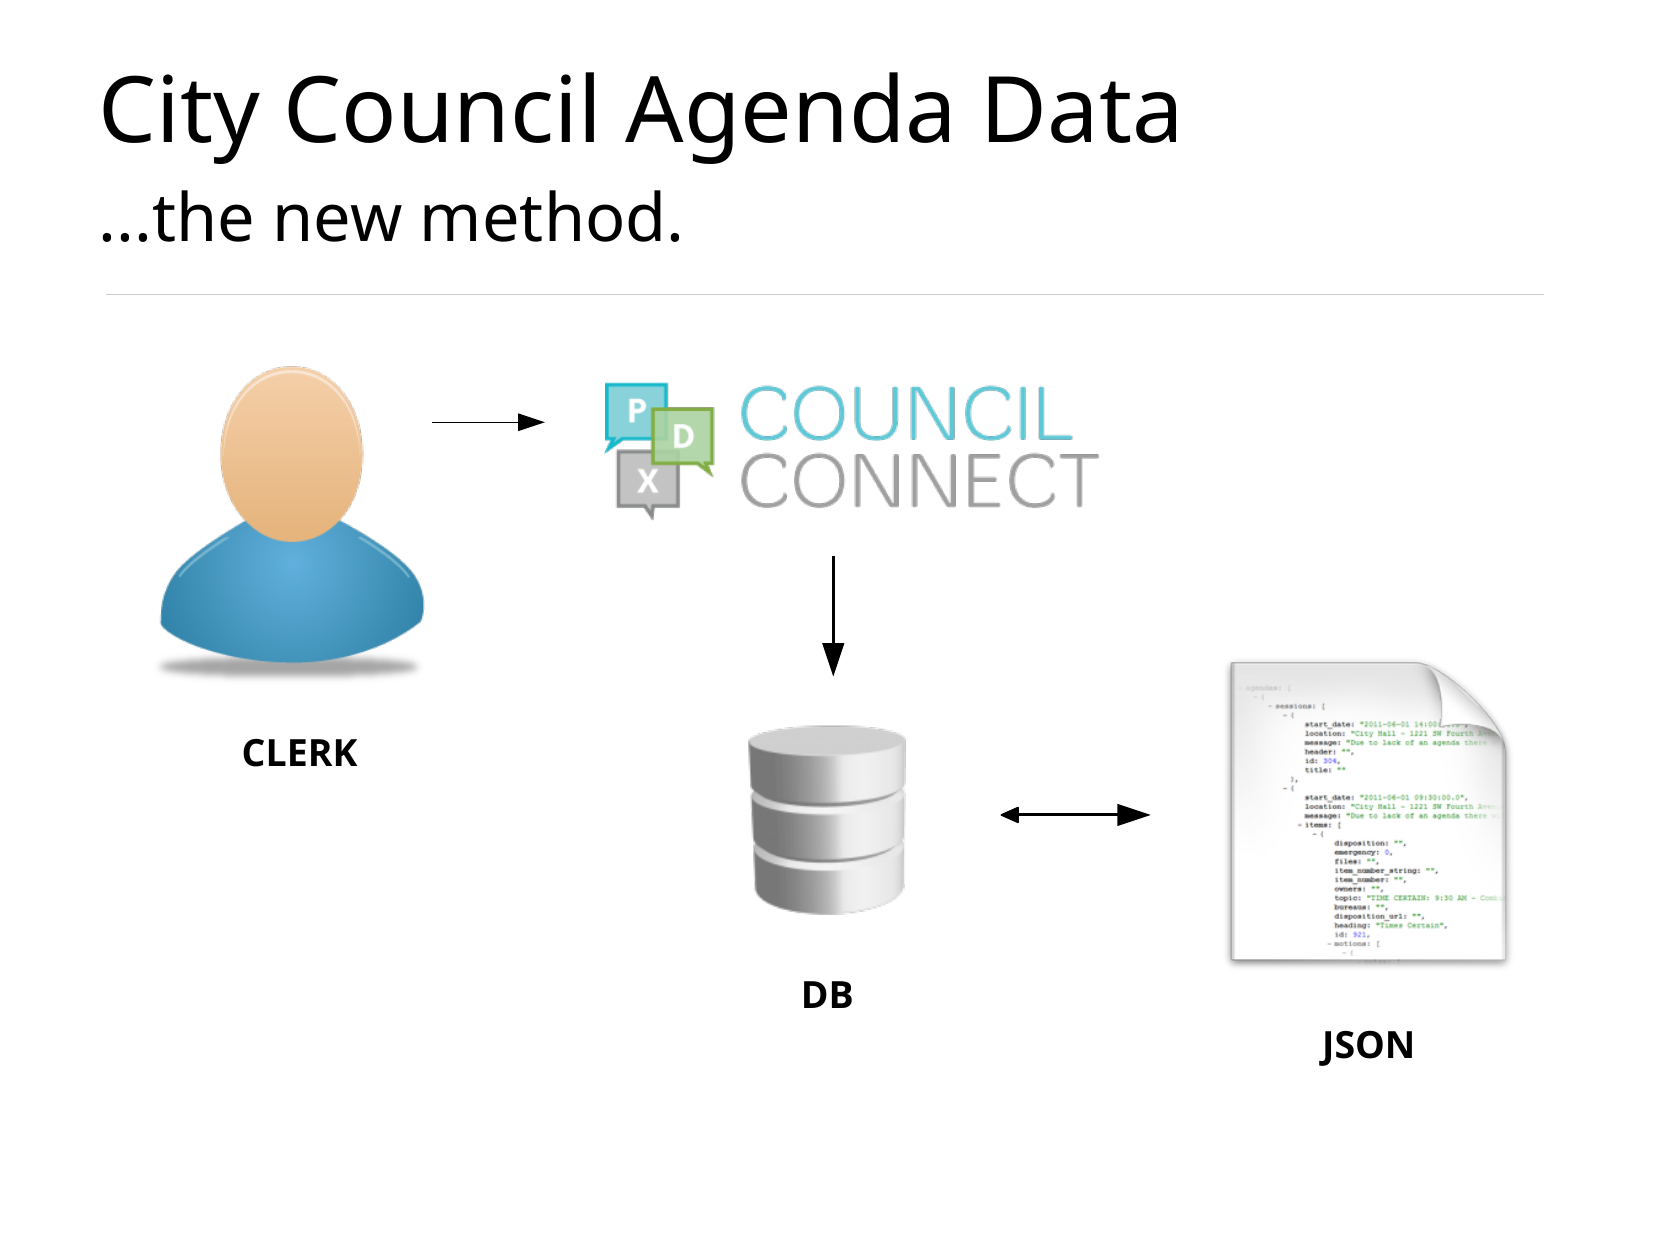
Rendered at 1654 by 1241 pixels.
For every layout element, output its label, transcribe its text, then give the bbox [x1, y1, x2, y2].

text_box DB [714, 945, 941, 1044]
title City Council Agenda Data ...the new method. [98, 49, 1587, 257]
picture [727, 720, 928, 921]
text_box CLERK [186, 702, 413, 802]
picture [1211, 656, 1526, 972]
picture [130, 364, 451, 685]
text_box JSON [1255, 994, 1482, 1094]
picture [604, 374, 1102, 526]
